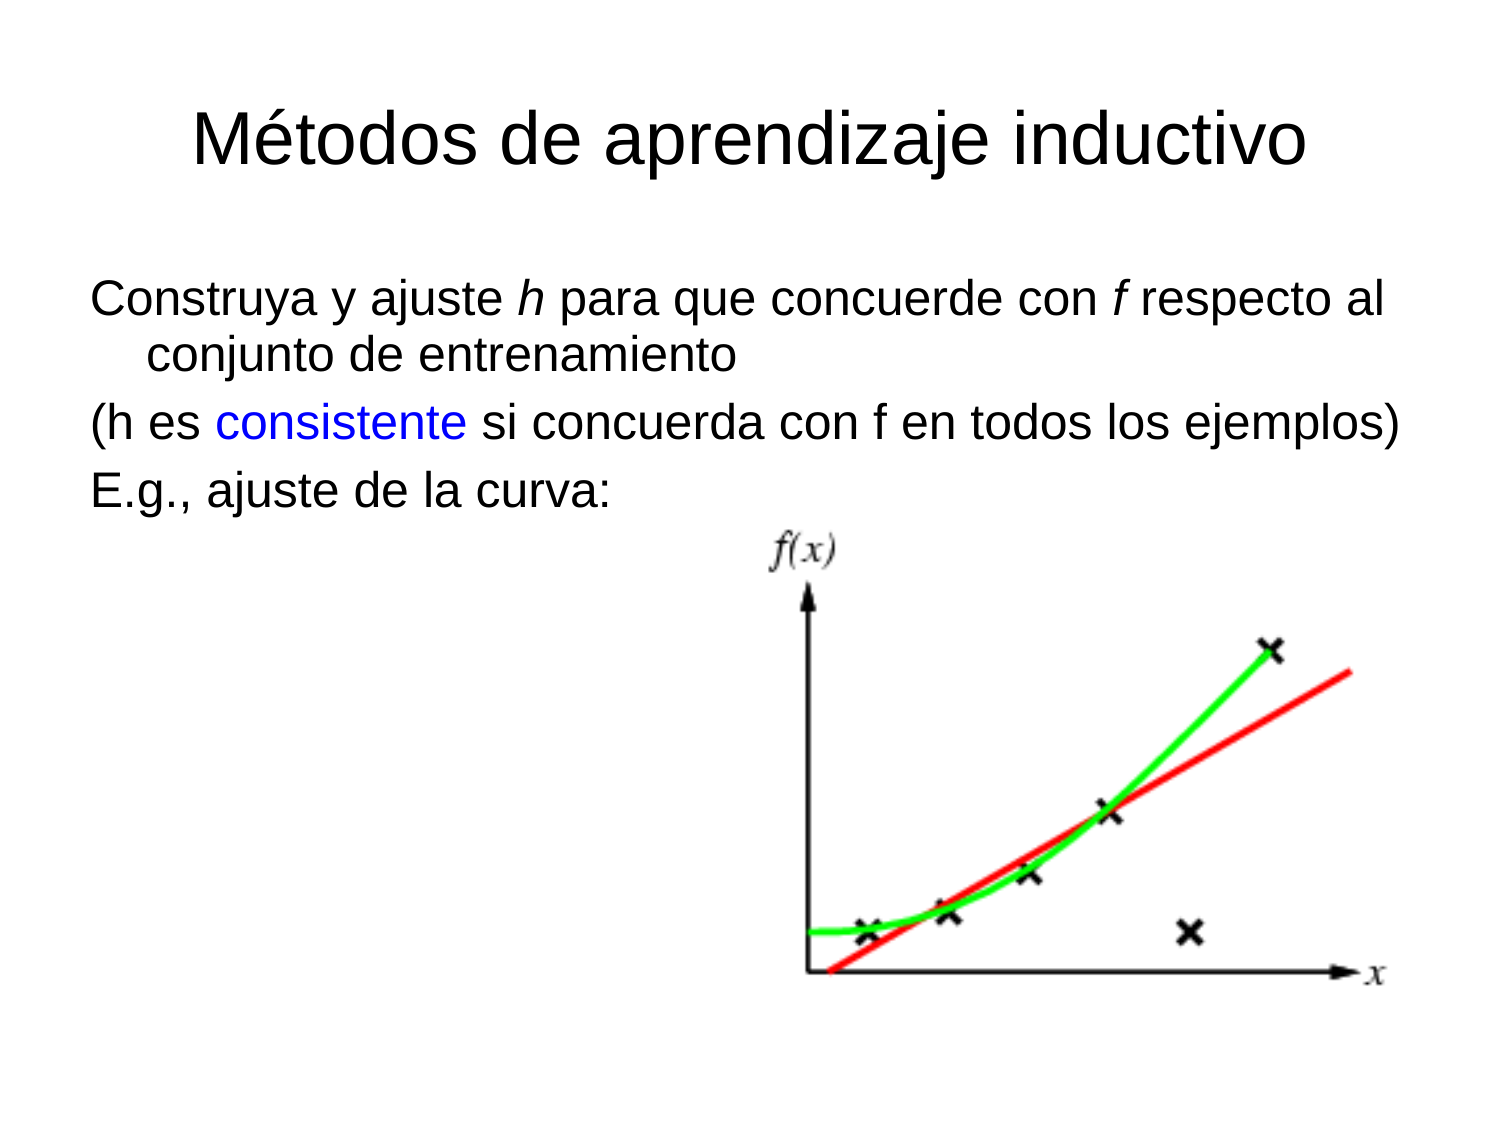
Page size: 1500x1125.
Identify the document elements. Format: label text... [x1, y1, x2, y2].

picture [767, 523, 1393, 1004]
title Métodos de aprendizaje inductivo [75, 45, 1426, 233]
list Construya y ajuste h para que concuerde con f respecto al conjunto de entrenamiento (h es consistente si concuerda con f en todos los ejemplos) E.g., ajuste de la curva: [75, 262, 1426, 1006]
